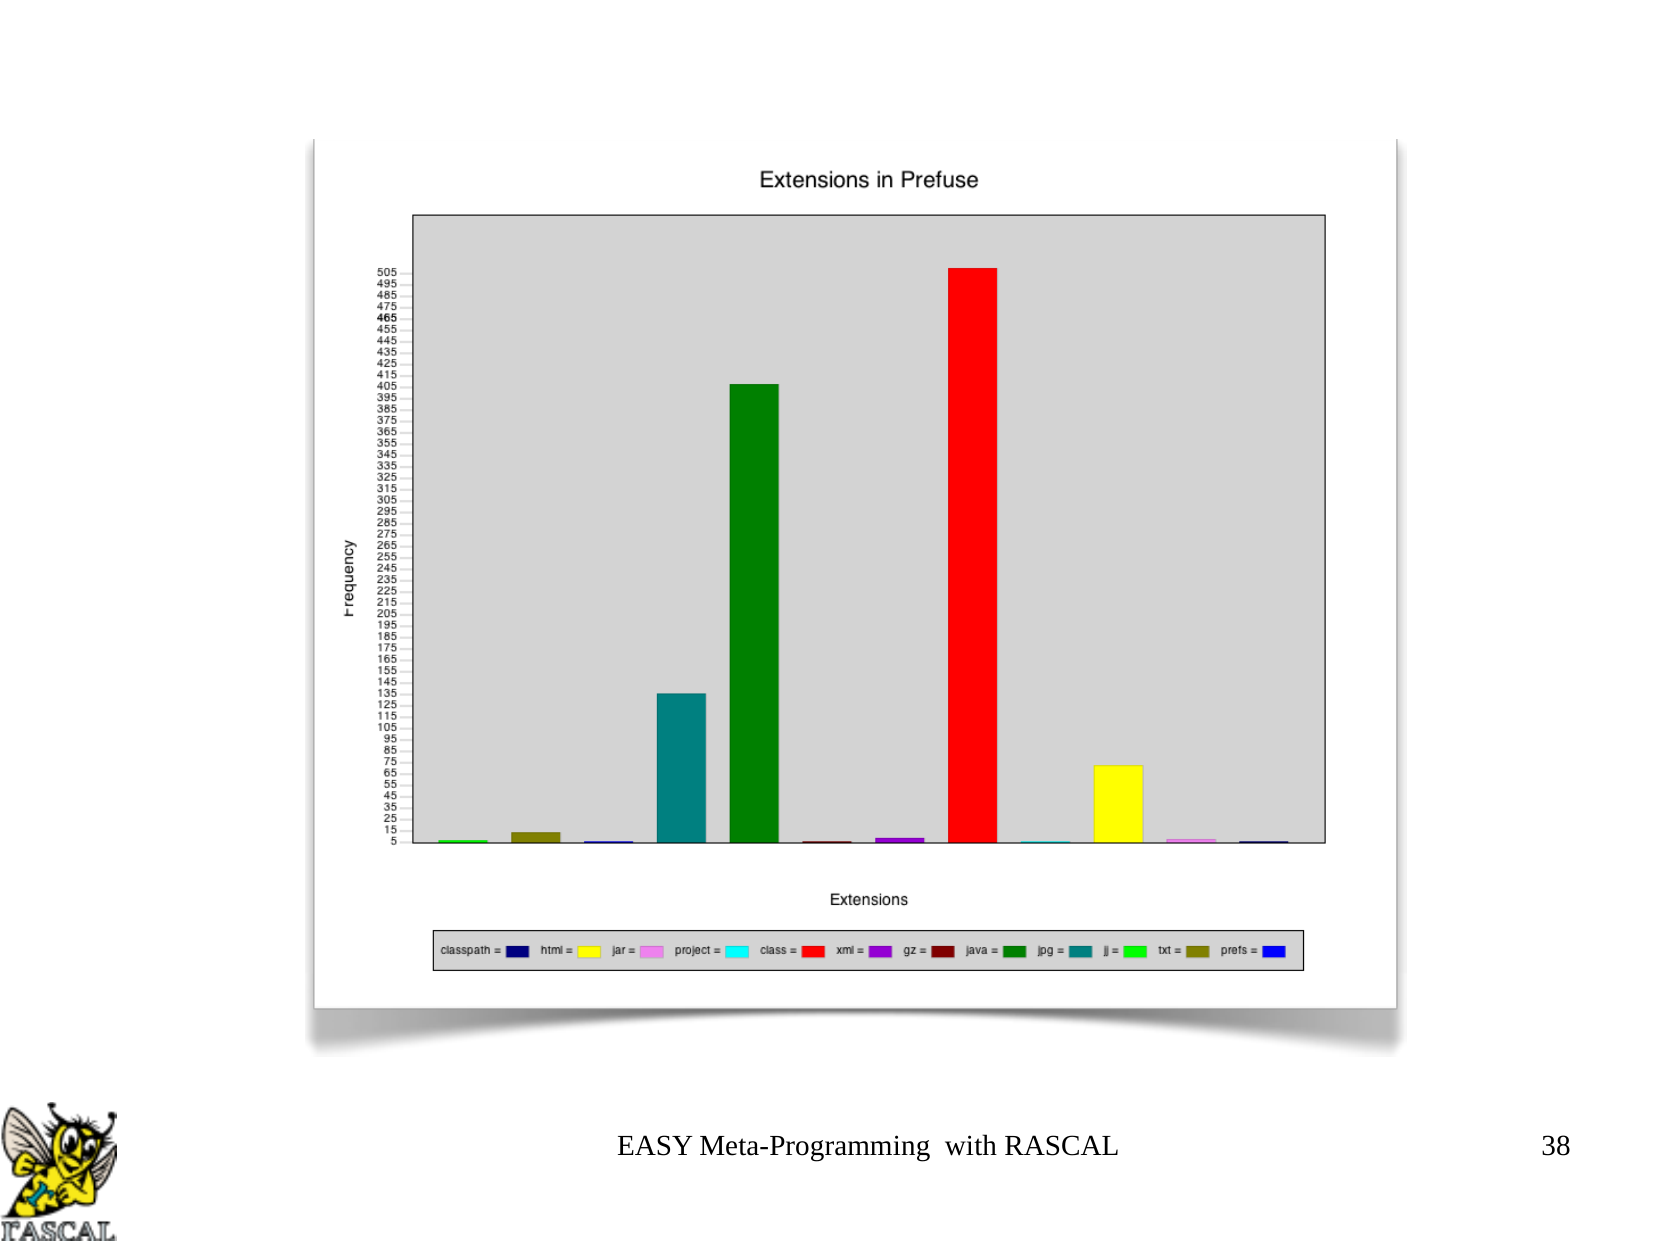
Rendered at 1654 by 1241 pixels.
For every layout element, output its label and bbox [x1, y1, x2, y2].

picture [0, 1102, 117, 1241]
picture [305, 139, 1407, 1057]
